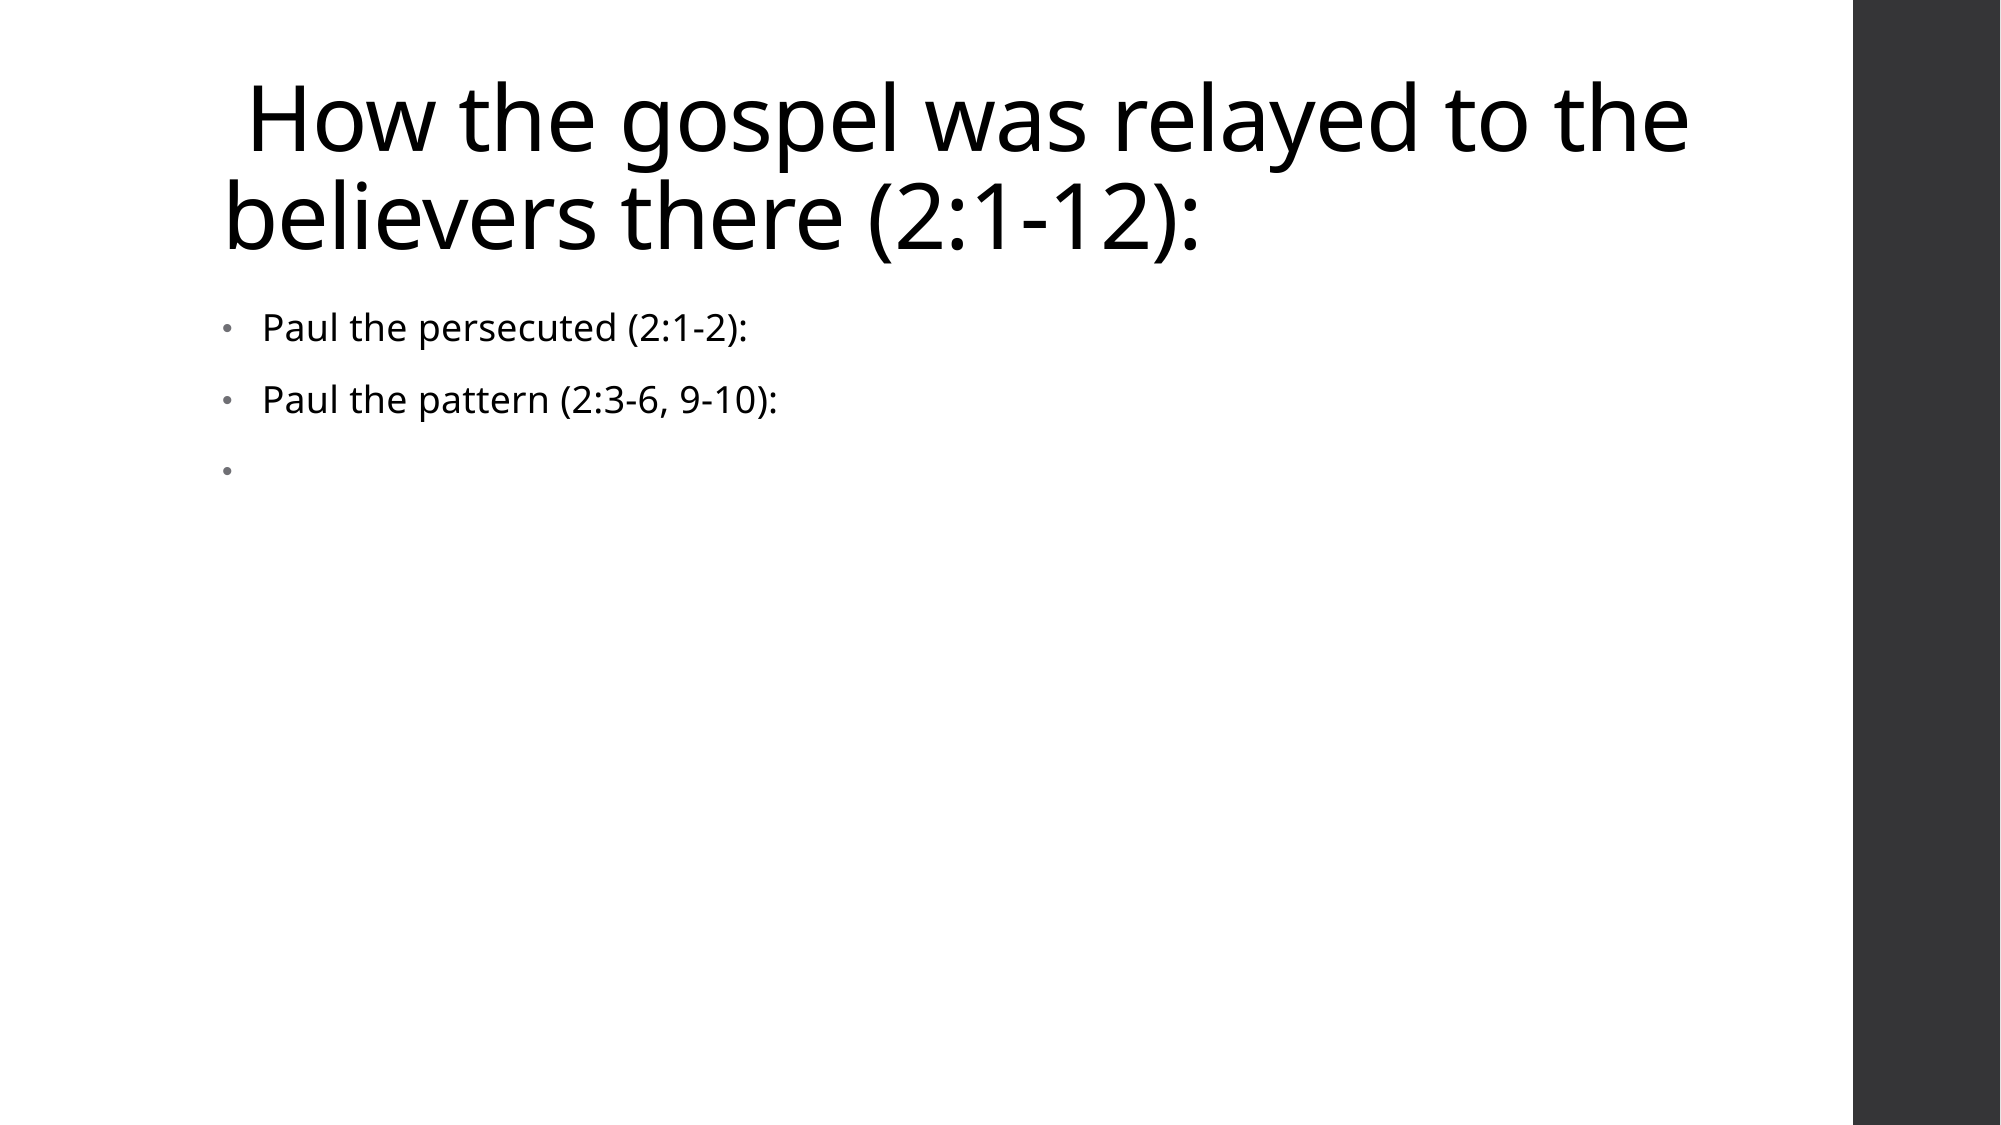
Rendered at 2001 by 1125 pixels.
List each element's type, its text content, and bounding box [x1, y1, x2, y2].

list Paul the persecuted (2:1-2): Paul the pattern (2:3-6, 9-10): [206, 299, 1617, 1014]
title How the gospel was relayed to the believers there (2:1-12): [206, 60, 1797, 278]
